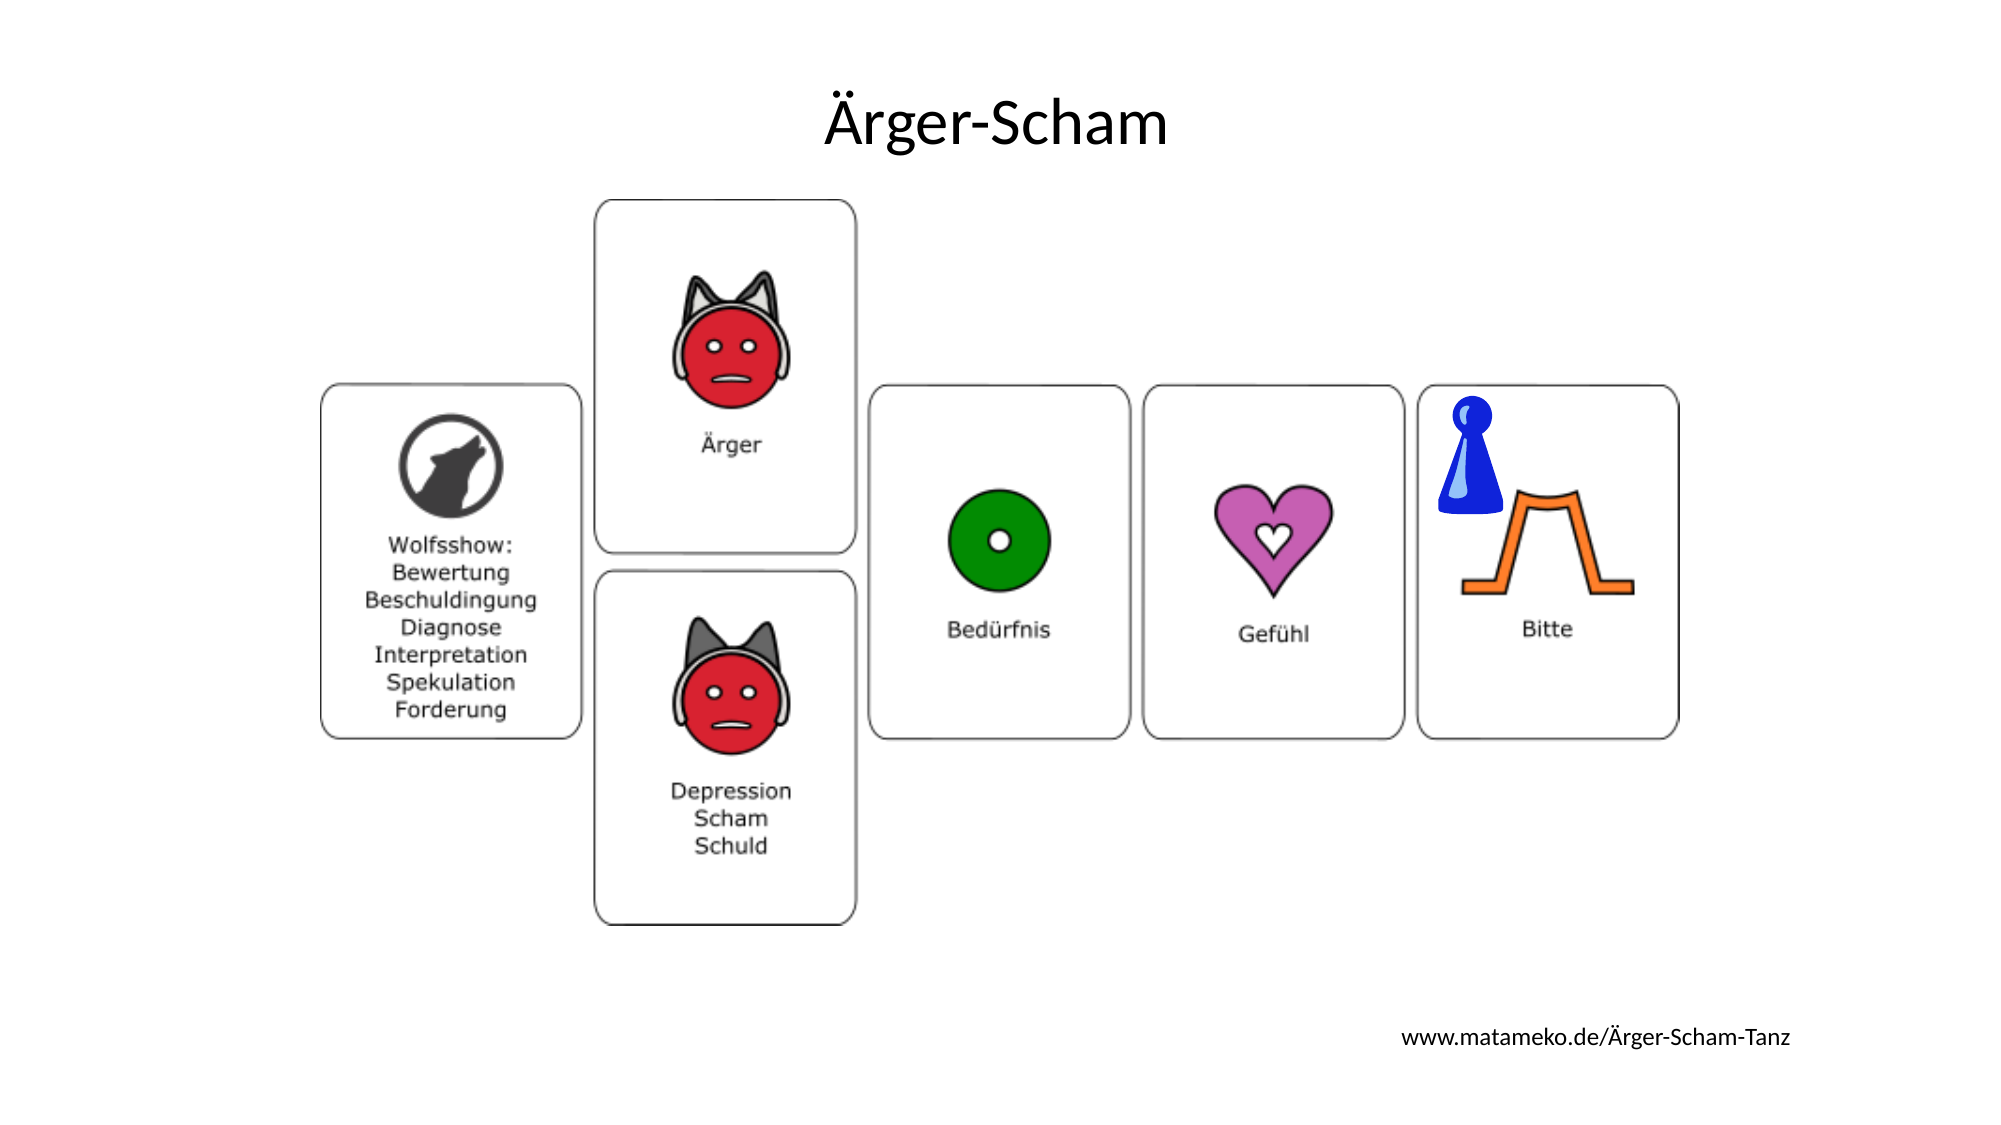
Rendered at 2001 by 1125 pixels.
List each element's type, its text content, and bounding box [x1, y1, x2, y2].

text_box www.matameko.de/Ärger-Scham-Tanz [1386, 1013, 1807, 1058]
text_box Ärger-Scham [809, 70, 1191, 167]
text_box [1438, 395, 1504, 515]
picture [320, 199, 1680, 926]
